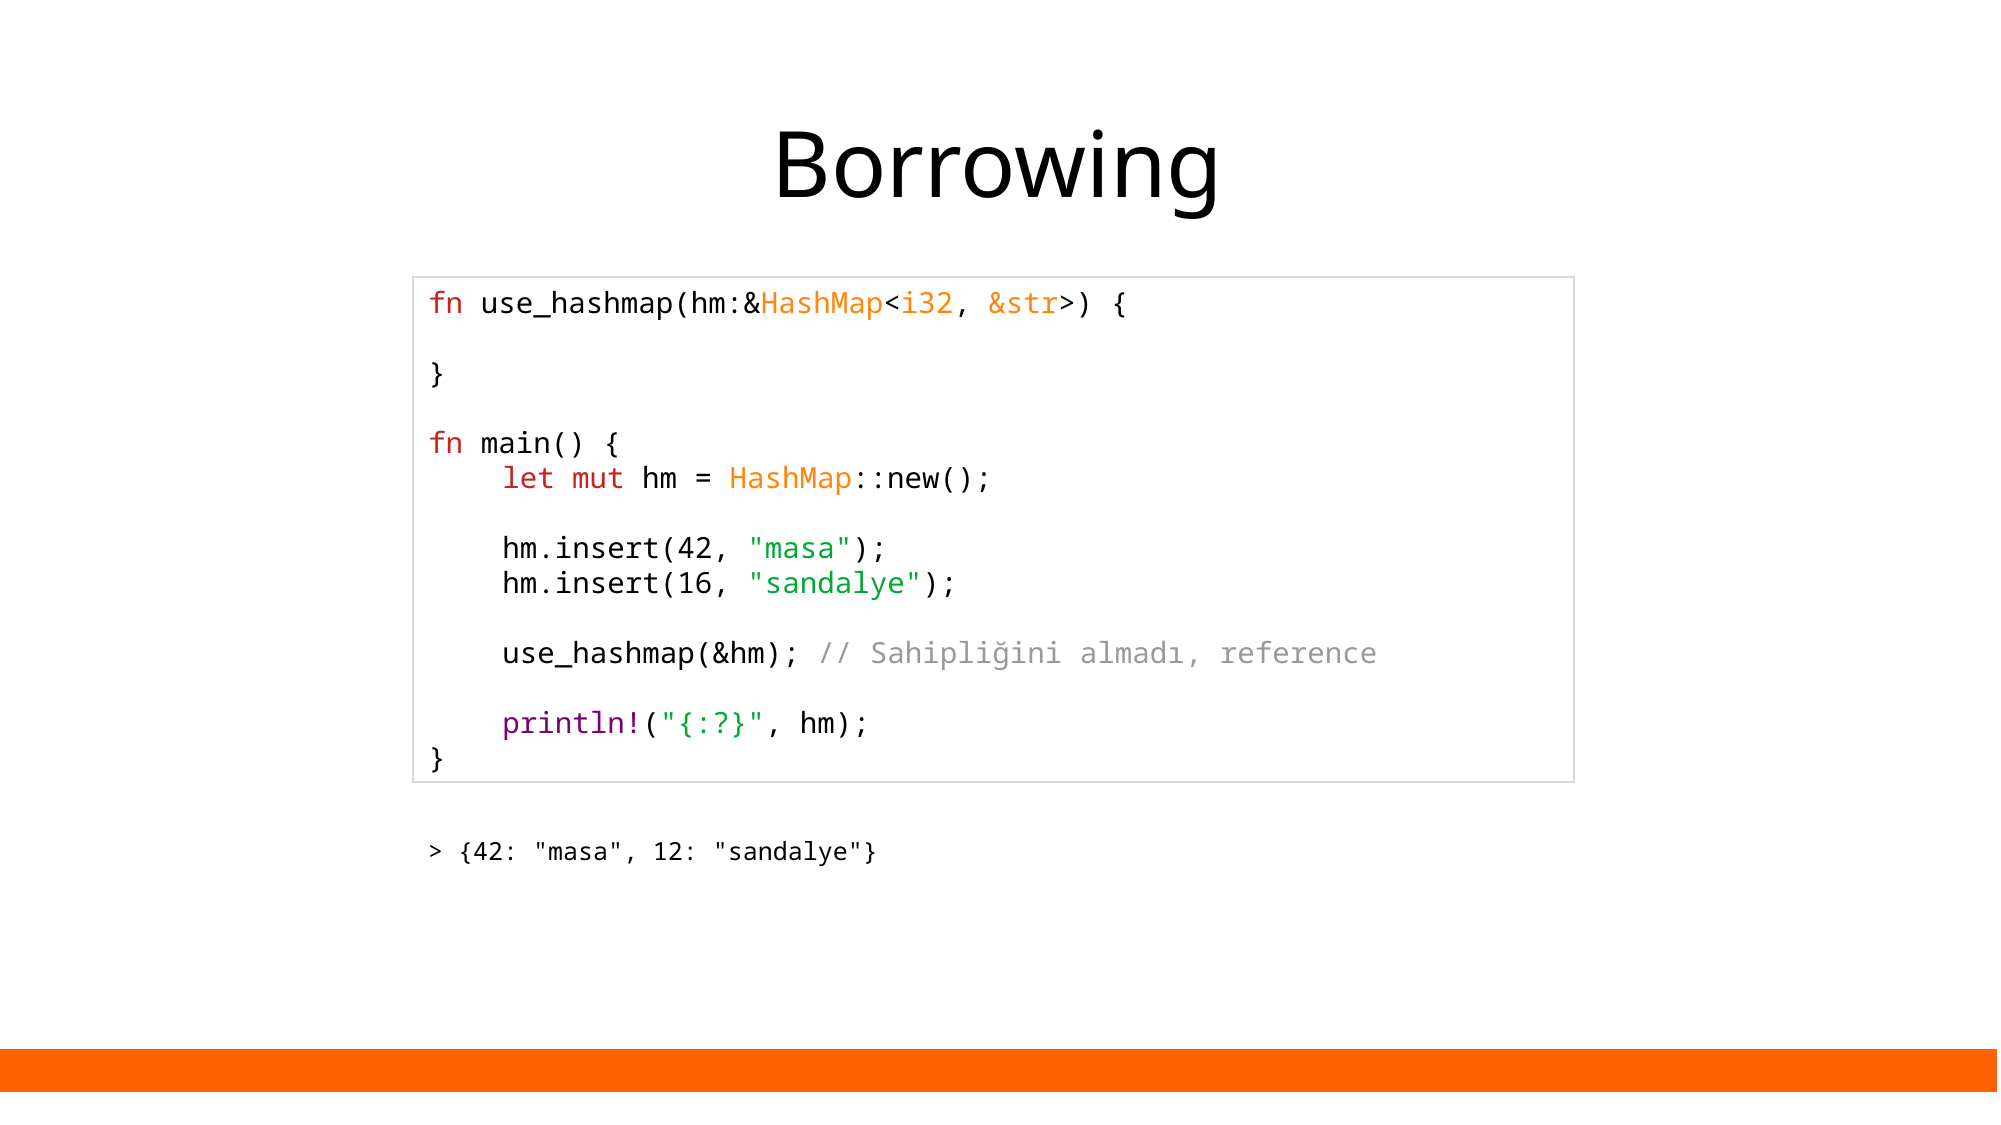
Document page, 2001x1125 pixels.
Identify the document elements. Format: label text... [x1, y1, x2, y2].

title Borrowing [135, 59, 1861, 277]
text_box fn use_hashmap(hm:&HashMap<i32, &str>) { } fn main() { let mut hm = HashMap::new(); hm.insert(42, "masa"); hm.insert(16, "sandalye"); use_hashmap(&hm); // Sahipliğini almadı, reference println!("{:?}", hm); } [413, 277, 1574, 782]
text_box [0, 1049, 1997, 1092]
text_box > {42: "masa", 12: "sandalye"} [413, 826, 1477, 917]
